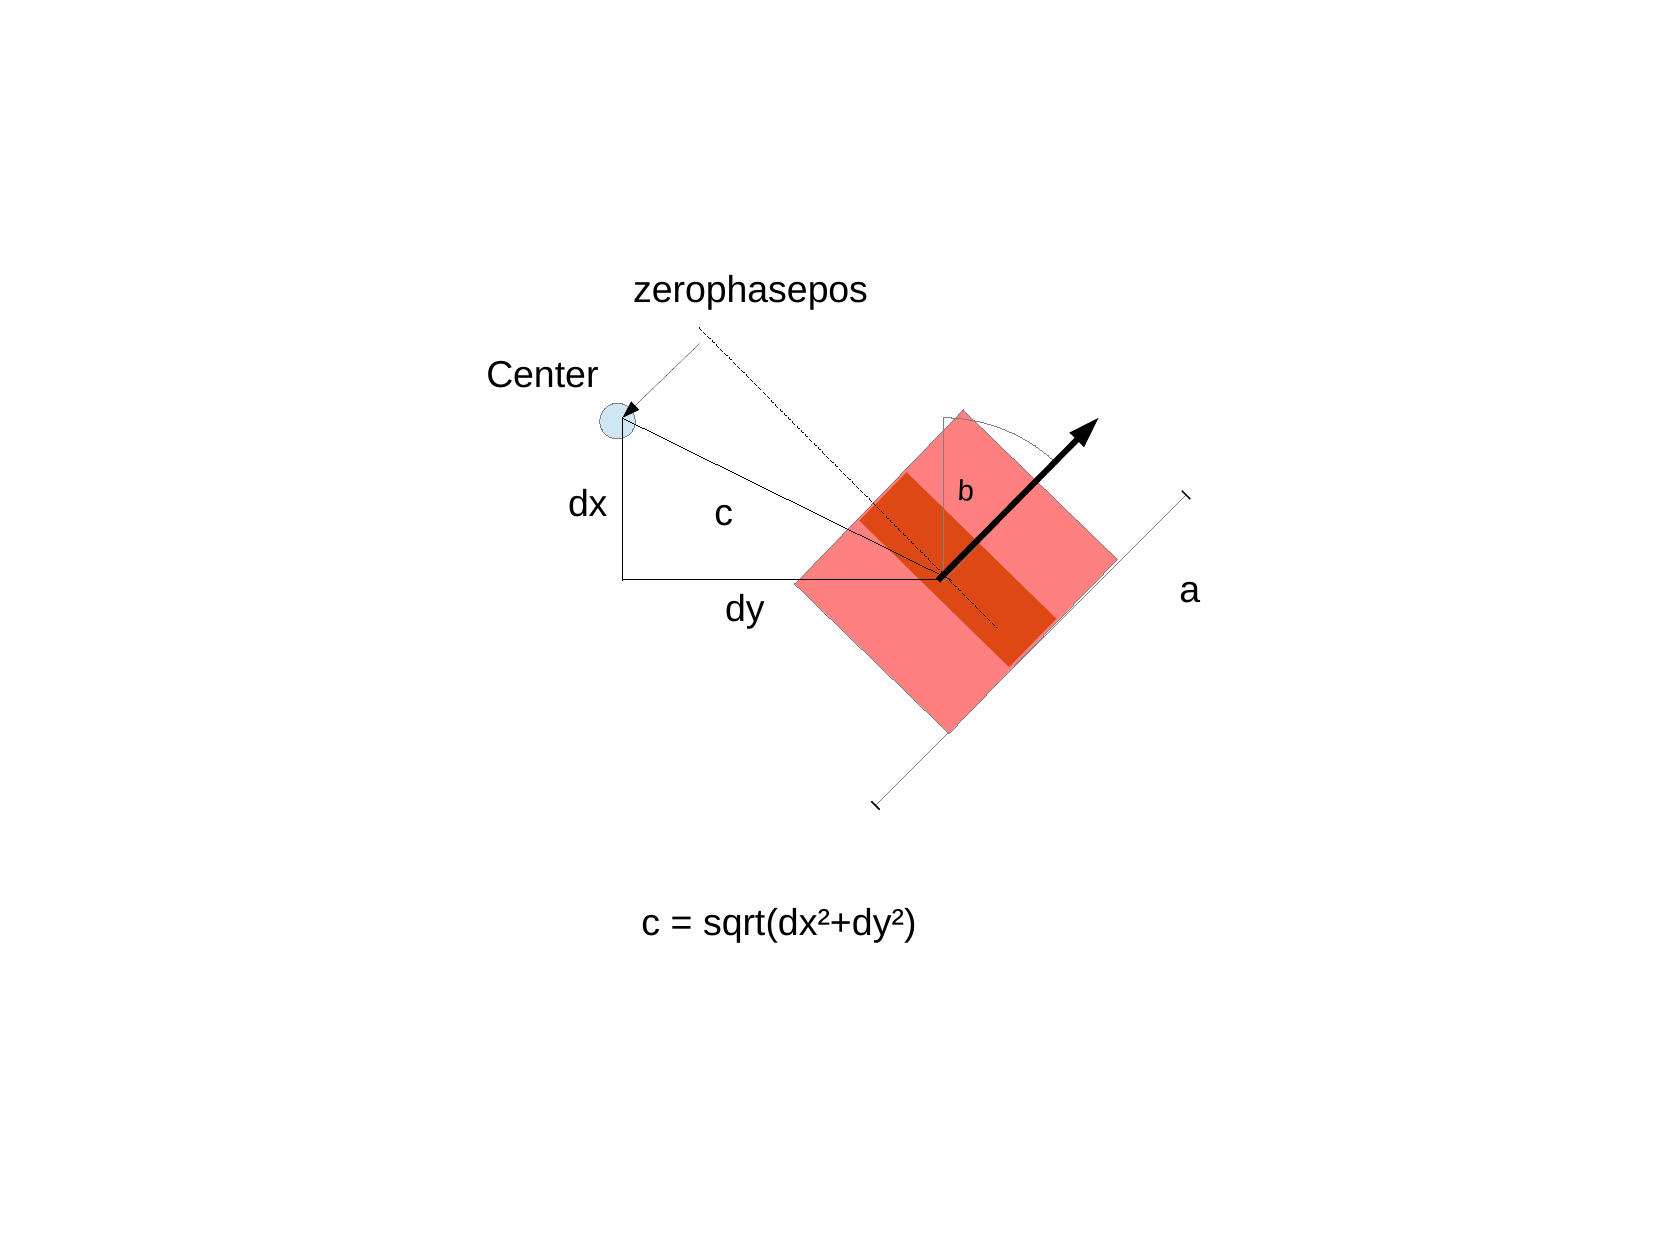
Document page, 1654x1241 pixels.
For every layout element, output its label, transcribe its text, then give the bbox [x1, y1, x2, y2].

text_box [599, 403, 628, 439]
text_box b [937, 465, 1051, 594]
text_box c = sqrt(dx²+dy²) [626, 894, 932, 952]
text_box [944, 409, 1025, 469]
text_box c [699, 484, 748, 542]
text_box [794, 493, 1118, 734]
text_box [623, 413, 636, 438]
text_box zerophasepos [618, 260, 883, 318]
text_box a [1164, 560, 1282, 693]
text_box dx [553, 475, 623, 533]
text_box dy [710, 580, 780, 638]
text_box [799, 430, 943, 579]
text_box Center [392, 346, 614, 404]
